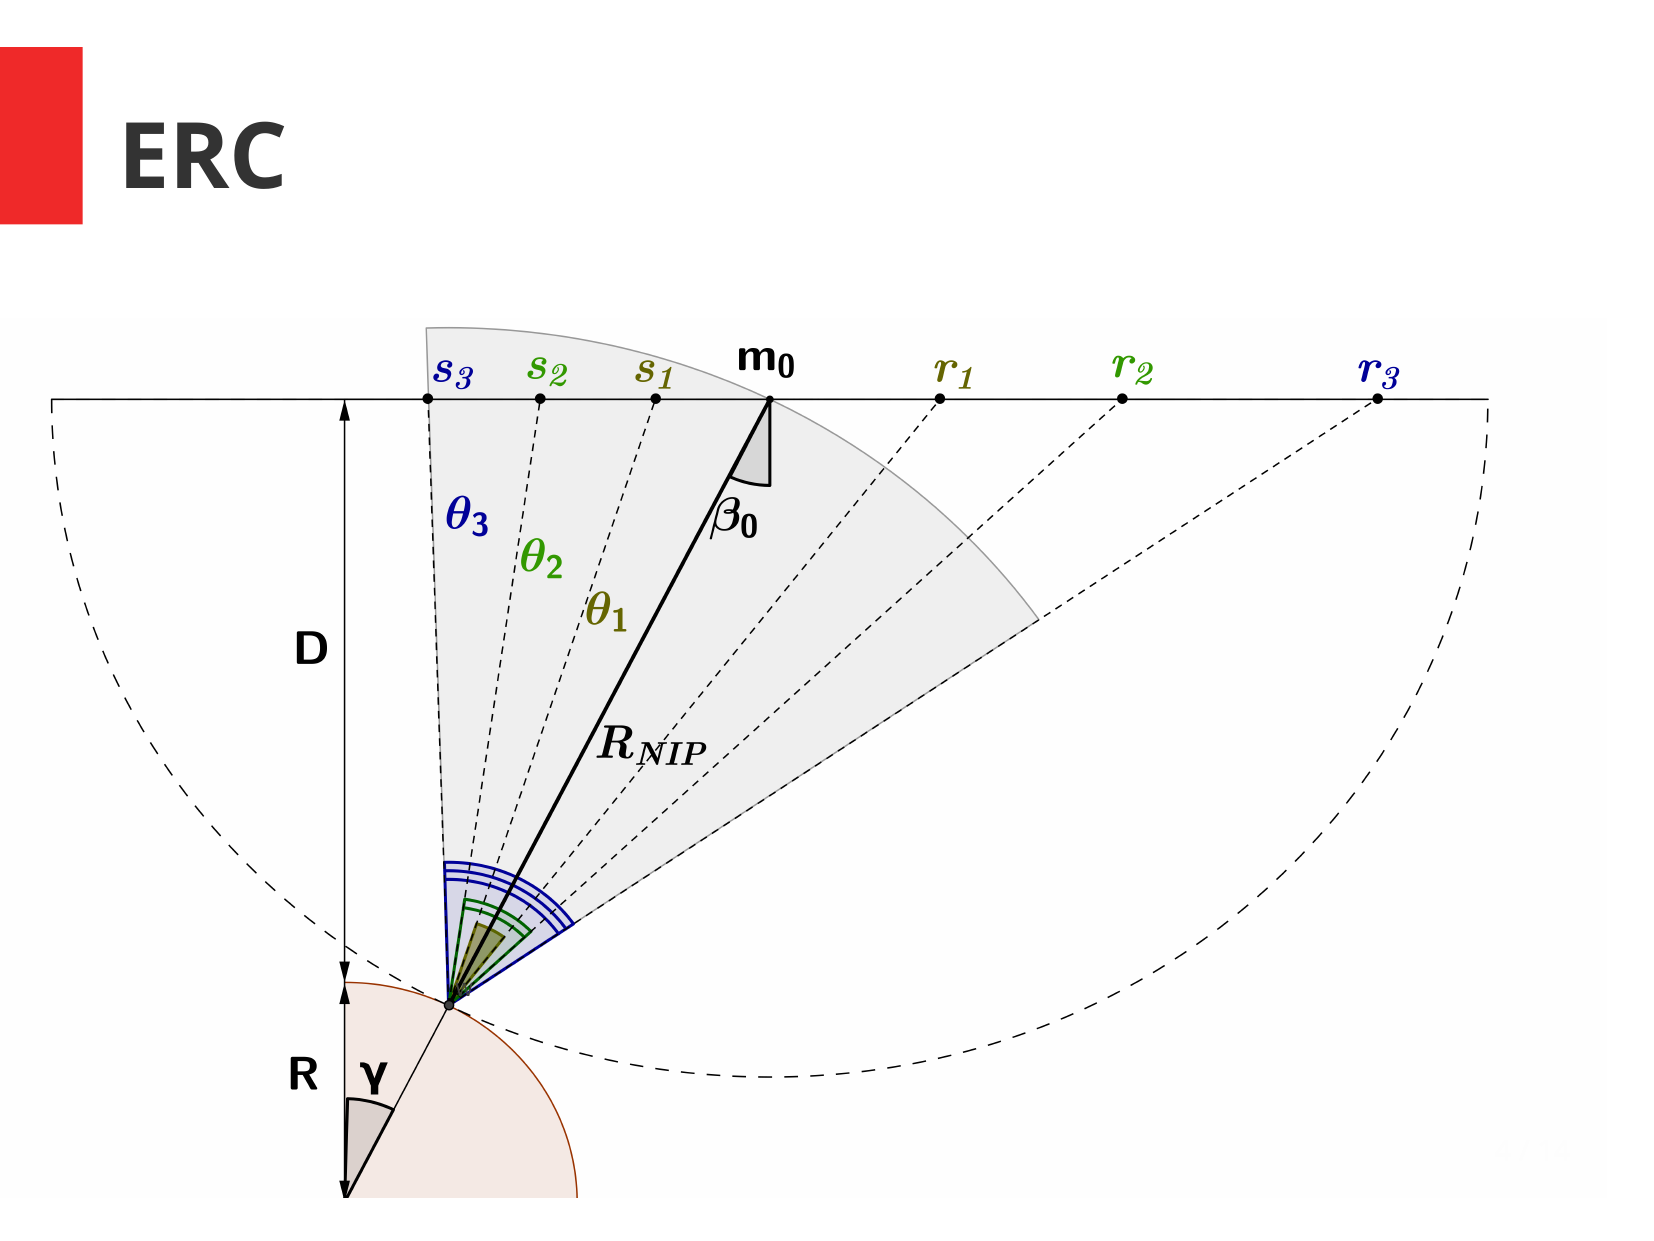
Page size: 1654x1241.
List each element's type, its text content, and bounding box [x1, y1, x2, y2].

title ERC [118, 49, 1571, 257]
picture [0, 318, 1607, 1198]
